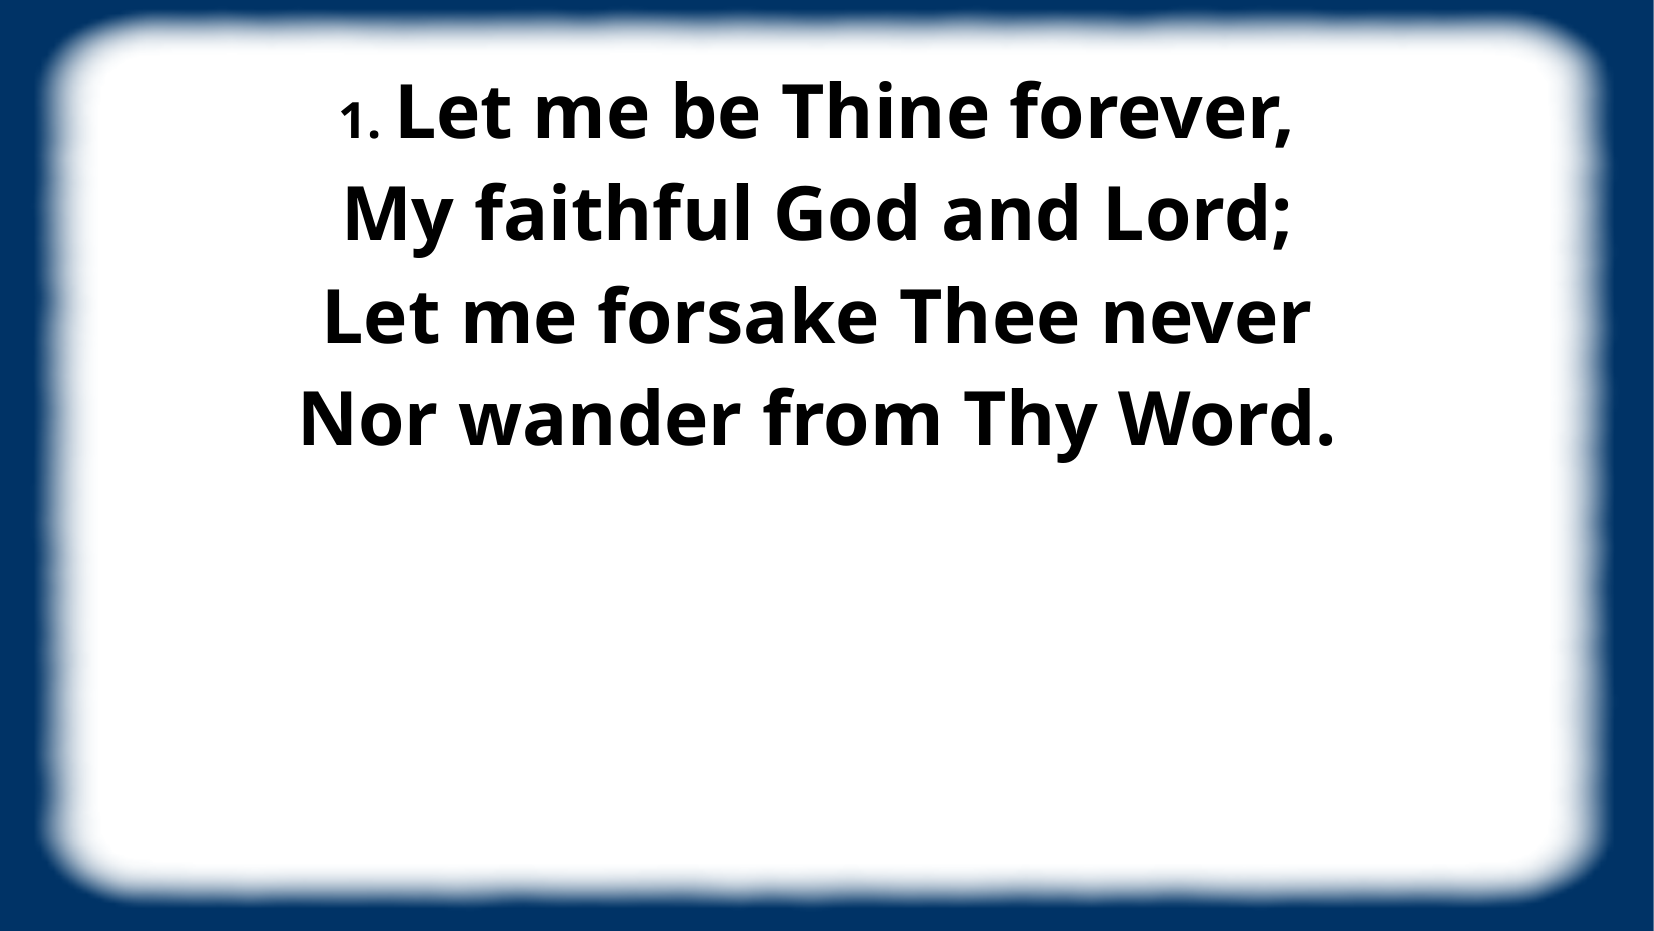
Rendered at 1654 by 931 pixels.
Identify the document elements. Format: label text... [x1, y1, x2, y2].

picture [0, 0, 1654, 931]
text_box 1. Let me be Thine forever, My faithful God and Lord; Let me forsake Thee never Nor wander from Thy Word. [105, 50, 1531, 466]
